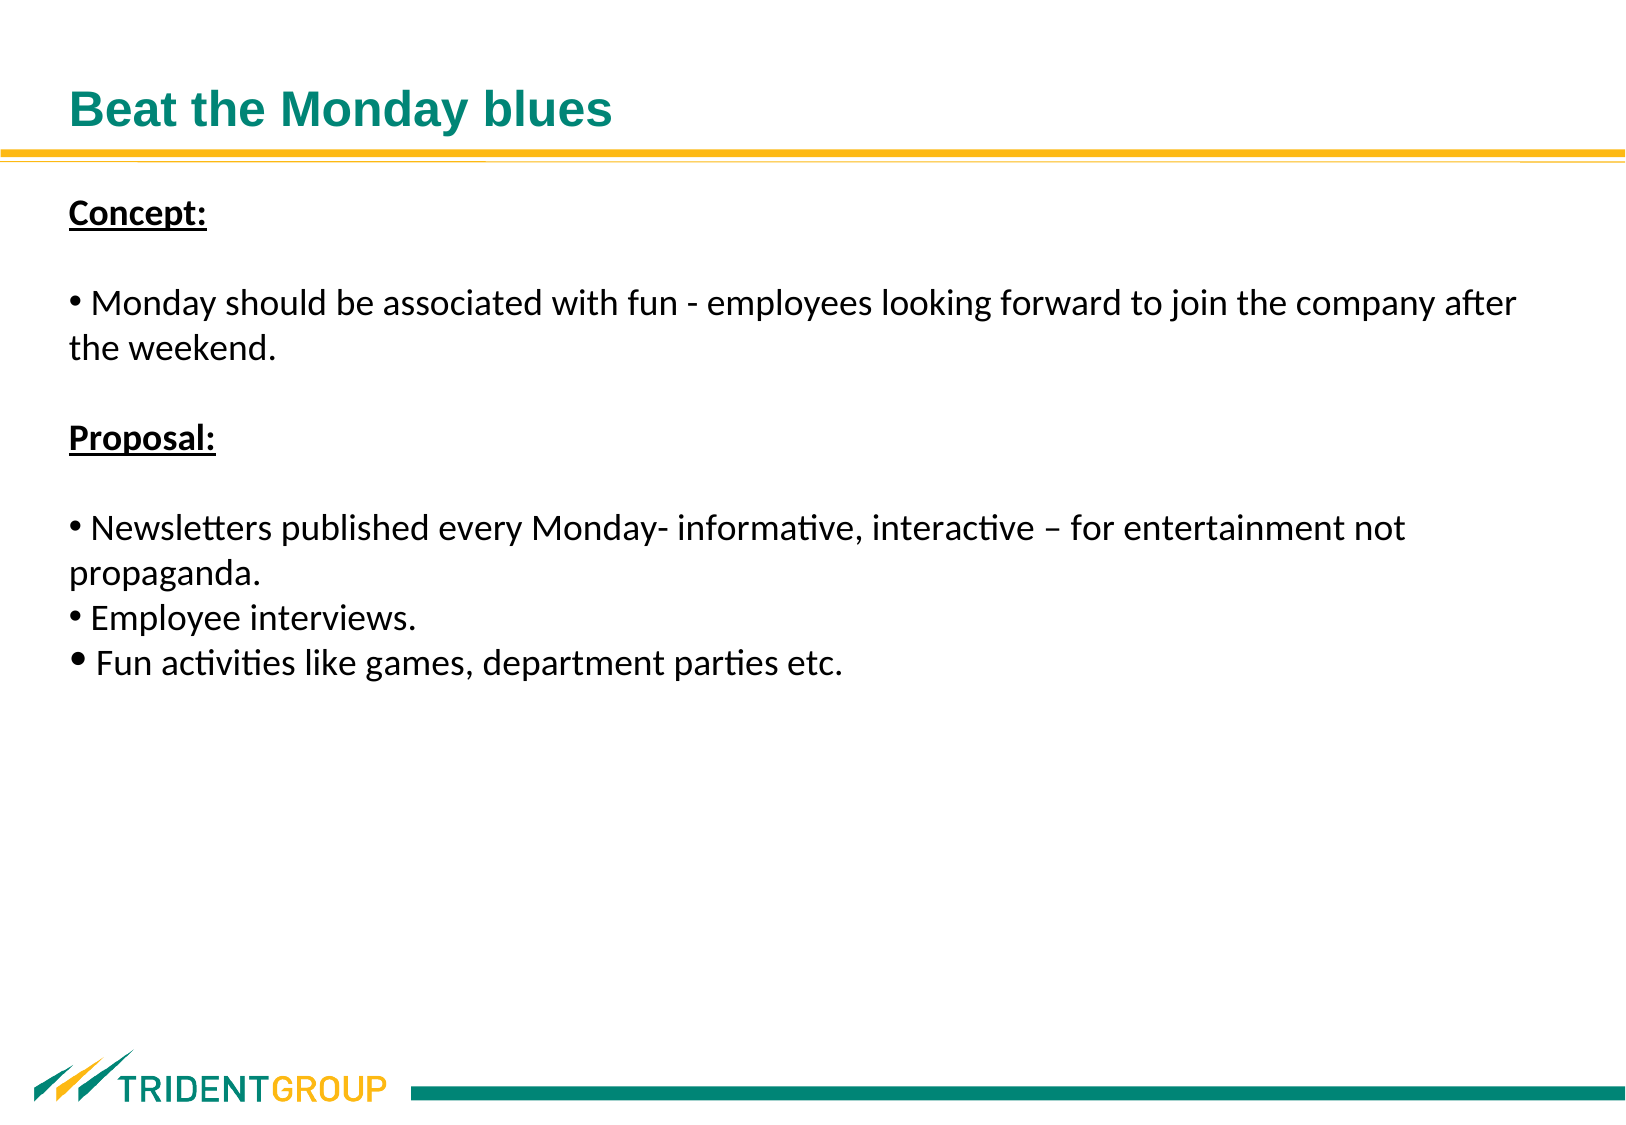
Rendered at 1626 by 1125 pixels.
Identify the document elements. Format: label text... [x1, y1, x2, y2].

text_box [411, 1086, 1626, 1101]
picture [27, 1044, 394, 1122]
text_box Concept: Monday should be associated with fun - employees looking forward to join the company after the weekend. Proposal: Newsletters published every Monday- informative, interactive – for entertainment not propaganda. Employee interviews. Fun activities like games, department parties etc. [54, 180, 1571, 781]
title Beat the Monday blues [54, 68, 1571, 145]
text_box [0, 149, 1626, 158]
